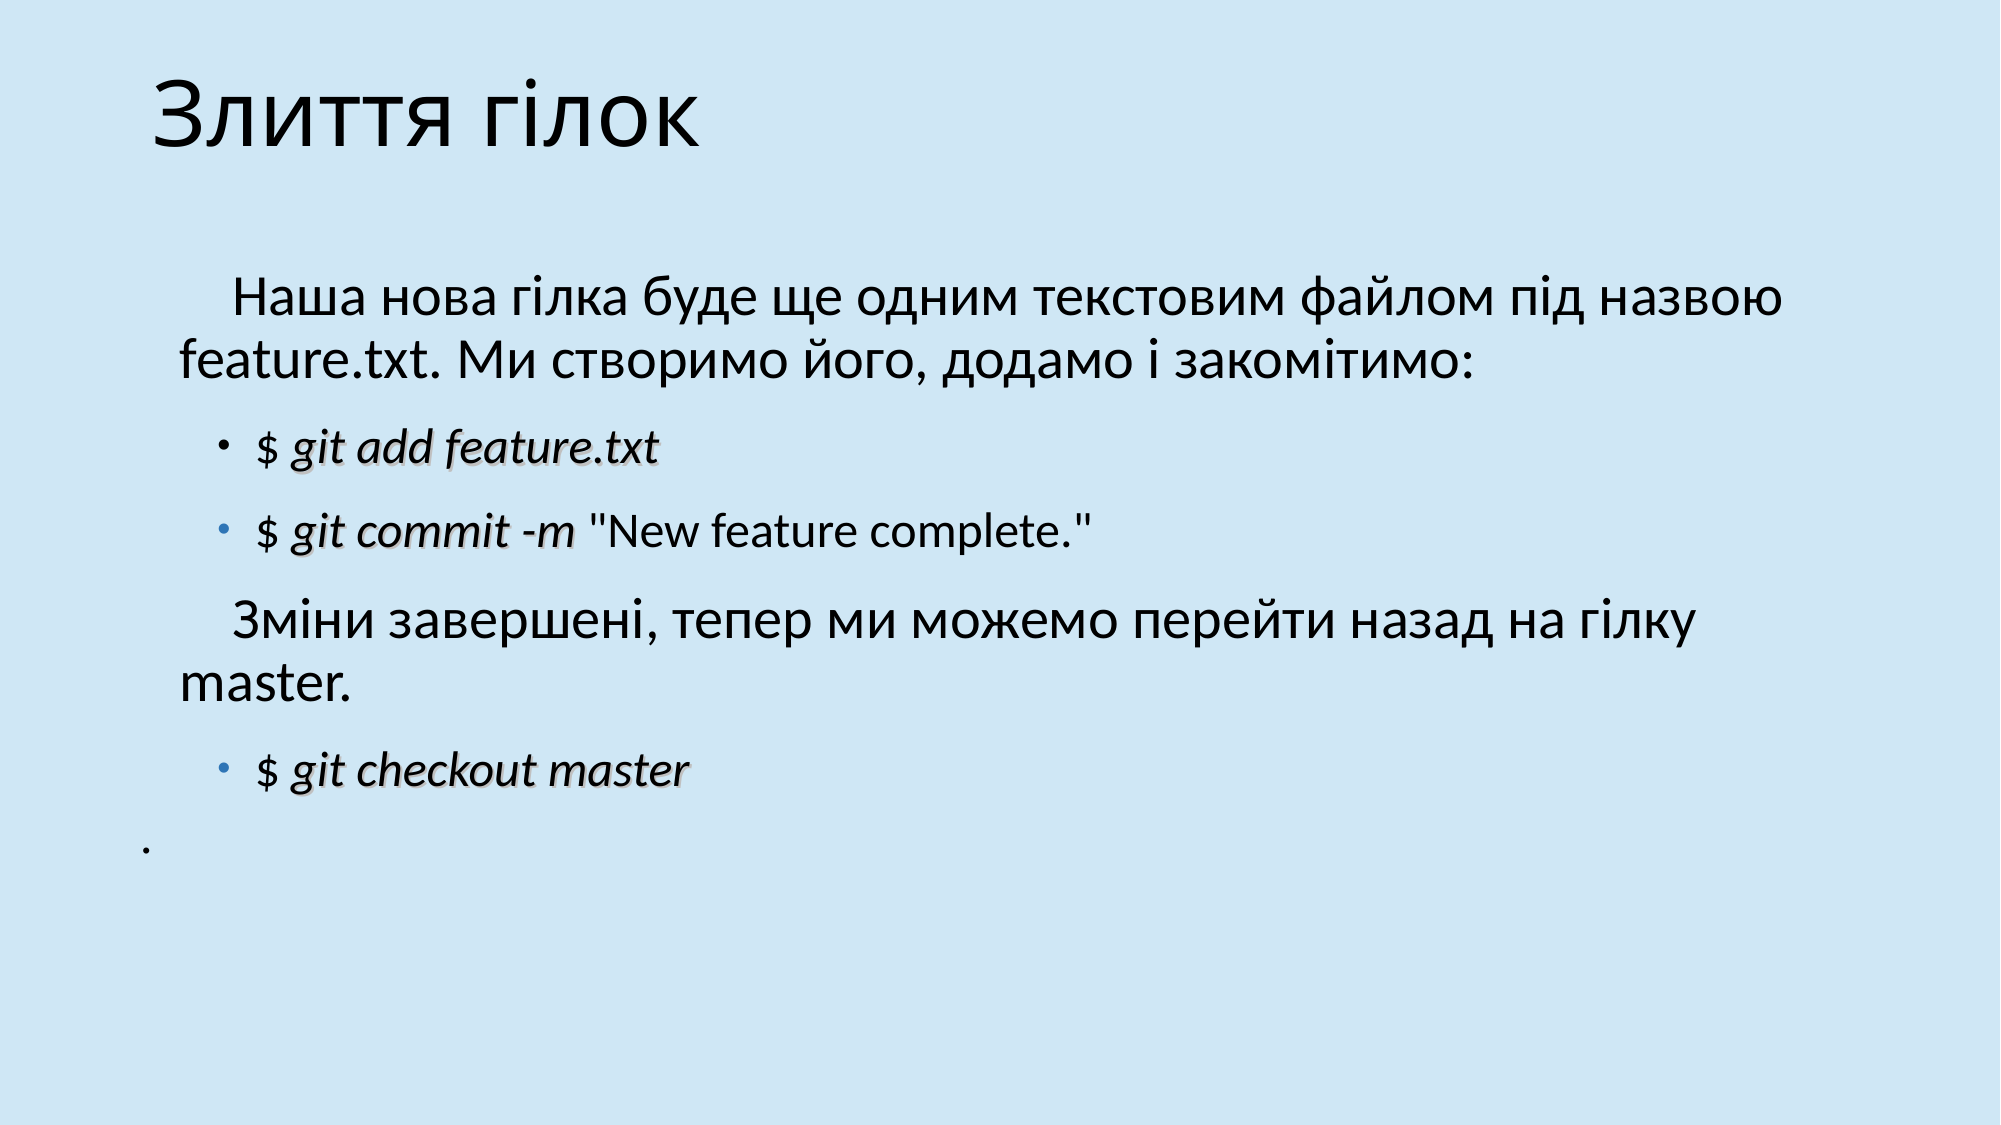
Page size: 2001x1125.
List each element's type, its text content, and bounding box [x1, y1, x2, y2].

list Наша нова гілка буде ще одним текстовим файлом під назвою feature.txt. Ми створимо його, додамо і закомітимо: $ git add feature.txt $ git commit -m "New feature complete." Зміни завершені, тепер ми можемо перейти назад на гілку master. $ git checkout master [127, 258, 1853, 910]
title Злиття гілок [137, 59, 1863, 278]
